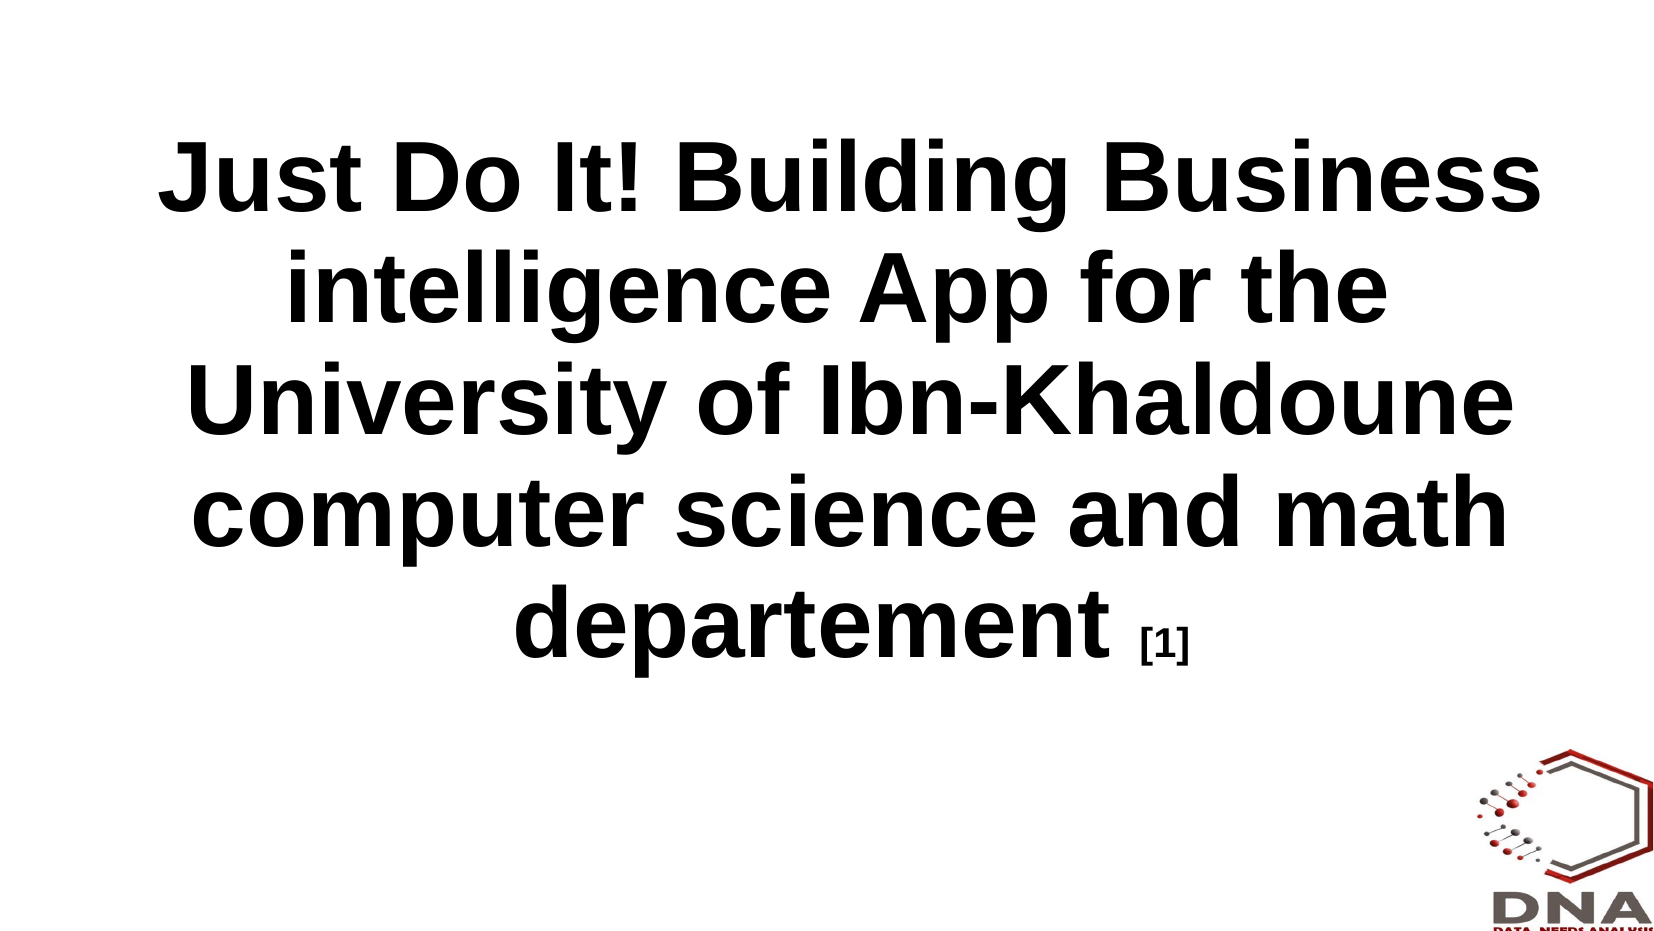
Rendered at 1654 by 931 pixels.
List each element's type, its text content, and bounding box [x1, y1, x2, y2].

list Just Do It! Building Business intelligence App for the University of Ibn-Khaldoune computer science and math departement [1] [71, 120, 1561, 796]
picture [1476, 749, 1654, 931]
